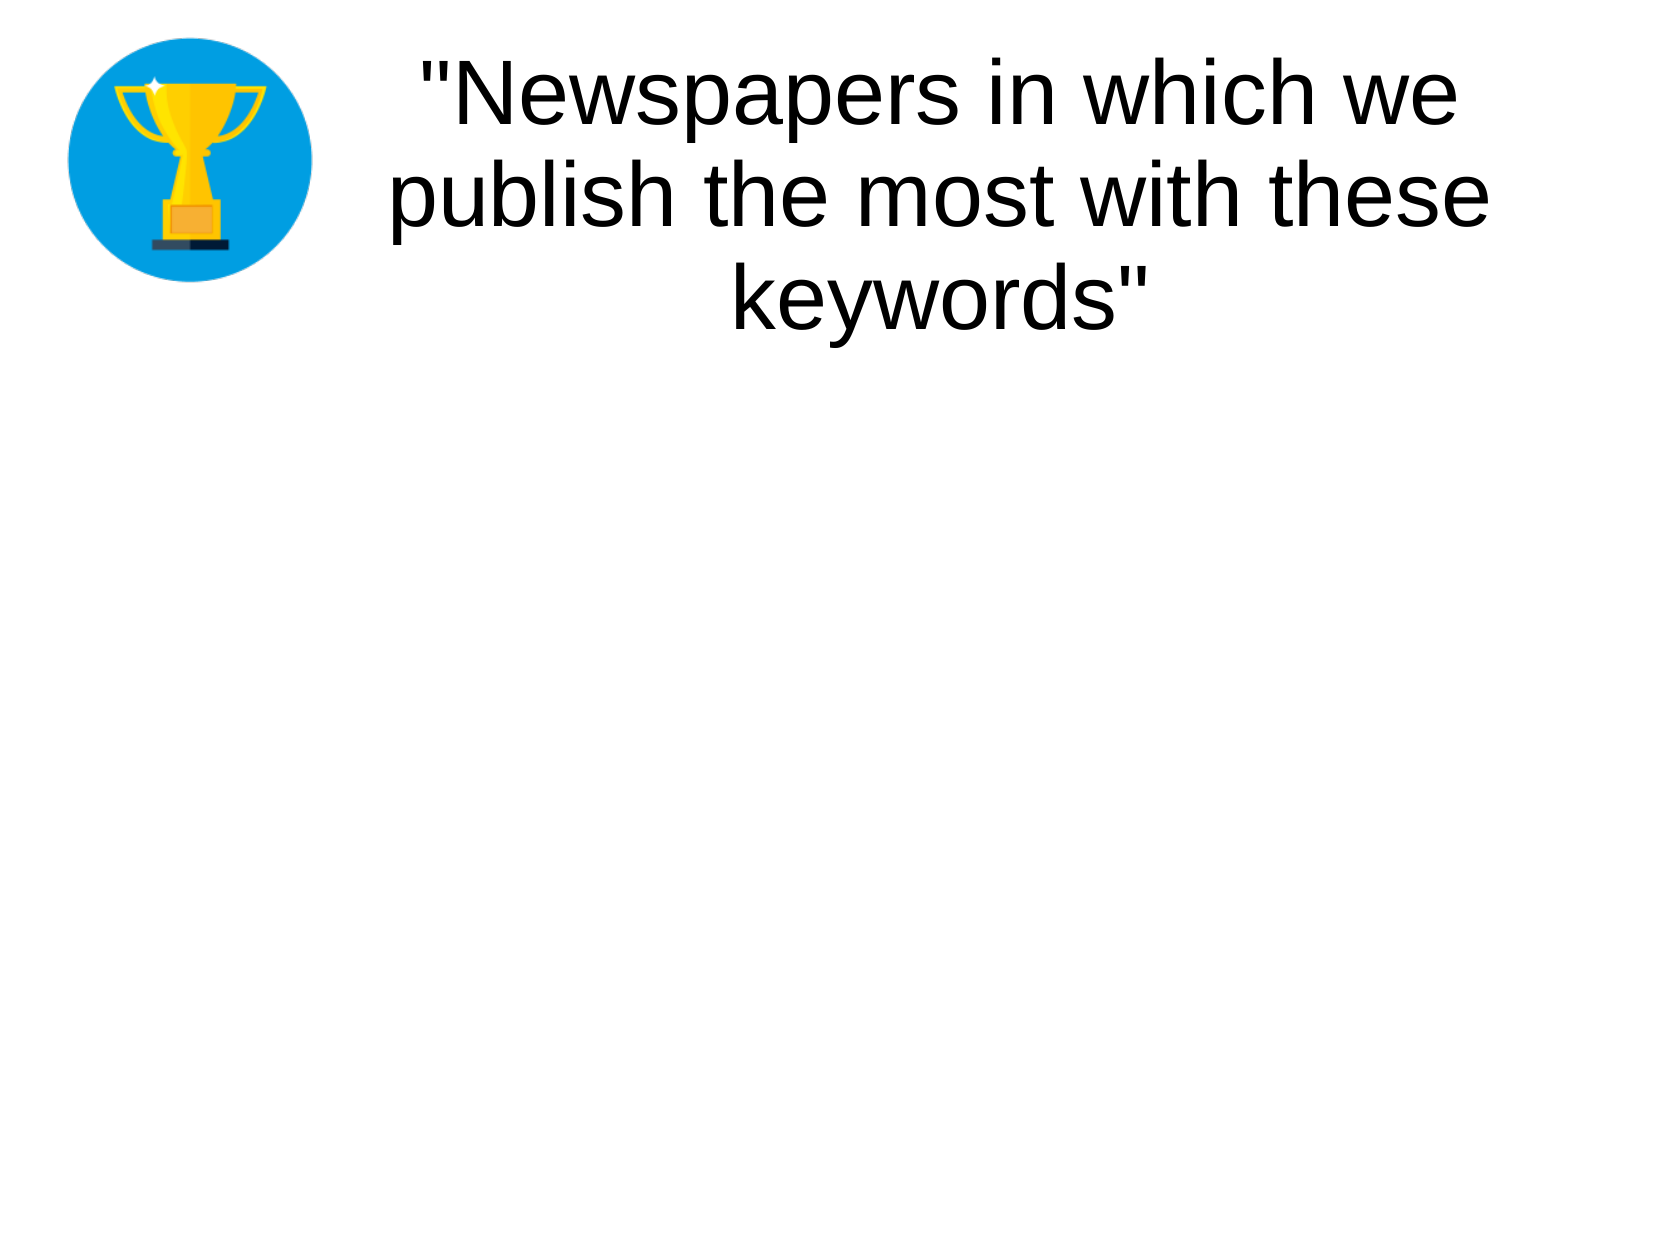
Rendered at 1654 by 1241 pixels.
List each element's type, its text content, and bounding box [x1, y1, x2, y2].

picture [64, 35, 315, 286]
title "Newspapers in which we publish the most with these keywords" [285, 41, 1597, 349]
